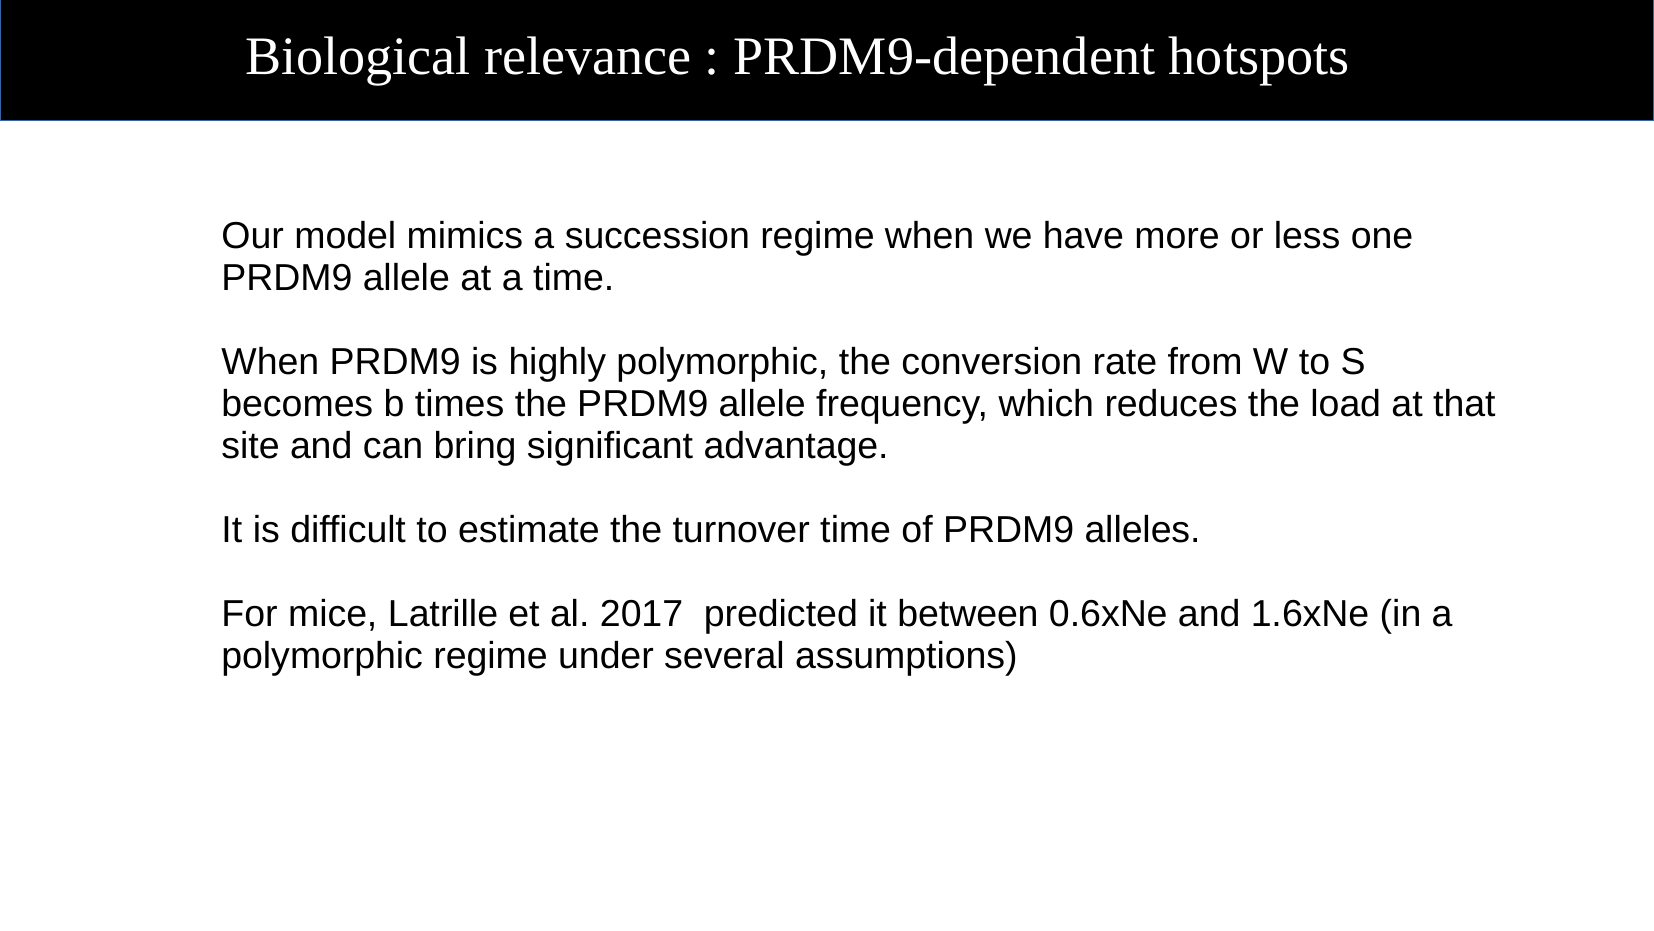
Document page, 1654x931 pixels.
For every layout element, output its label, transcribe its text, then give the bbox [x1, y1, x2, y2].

text_box [0, 0, 1654, 121]
text_box Our model mimics a succession regime when we have more or less one PRDM9 allele at a time. When PRDM9 is highly polymorphic, the conversion rate from W to S becomes b times the PRDM9 allele frequency, which reduces the load at that site and can bring significant advantage. It is difficult to estimate the turnover time of PRDM9 alleles. For mice, Latrille et al. 2017 predicted it between 0.6xNe and 1.6xNe (in a polymorphic regime under several assumptions) [206, 165, 1518, 845]
text_box Biological relevance : PRDM9-dependent hotspots [230, 18, 1412, 154]
